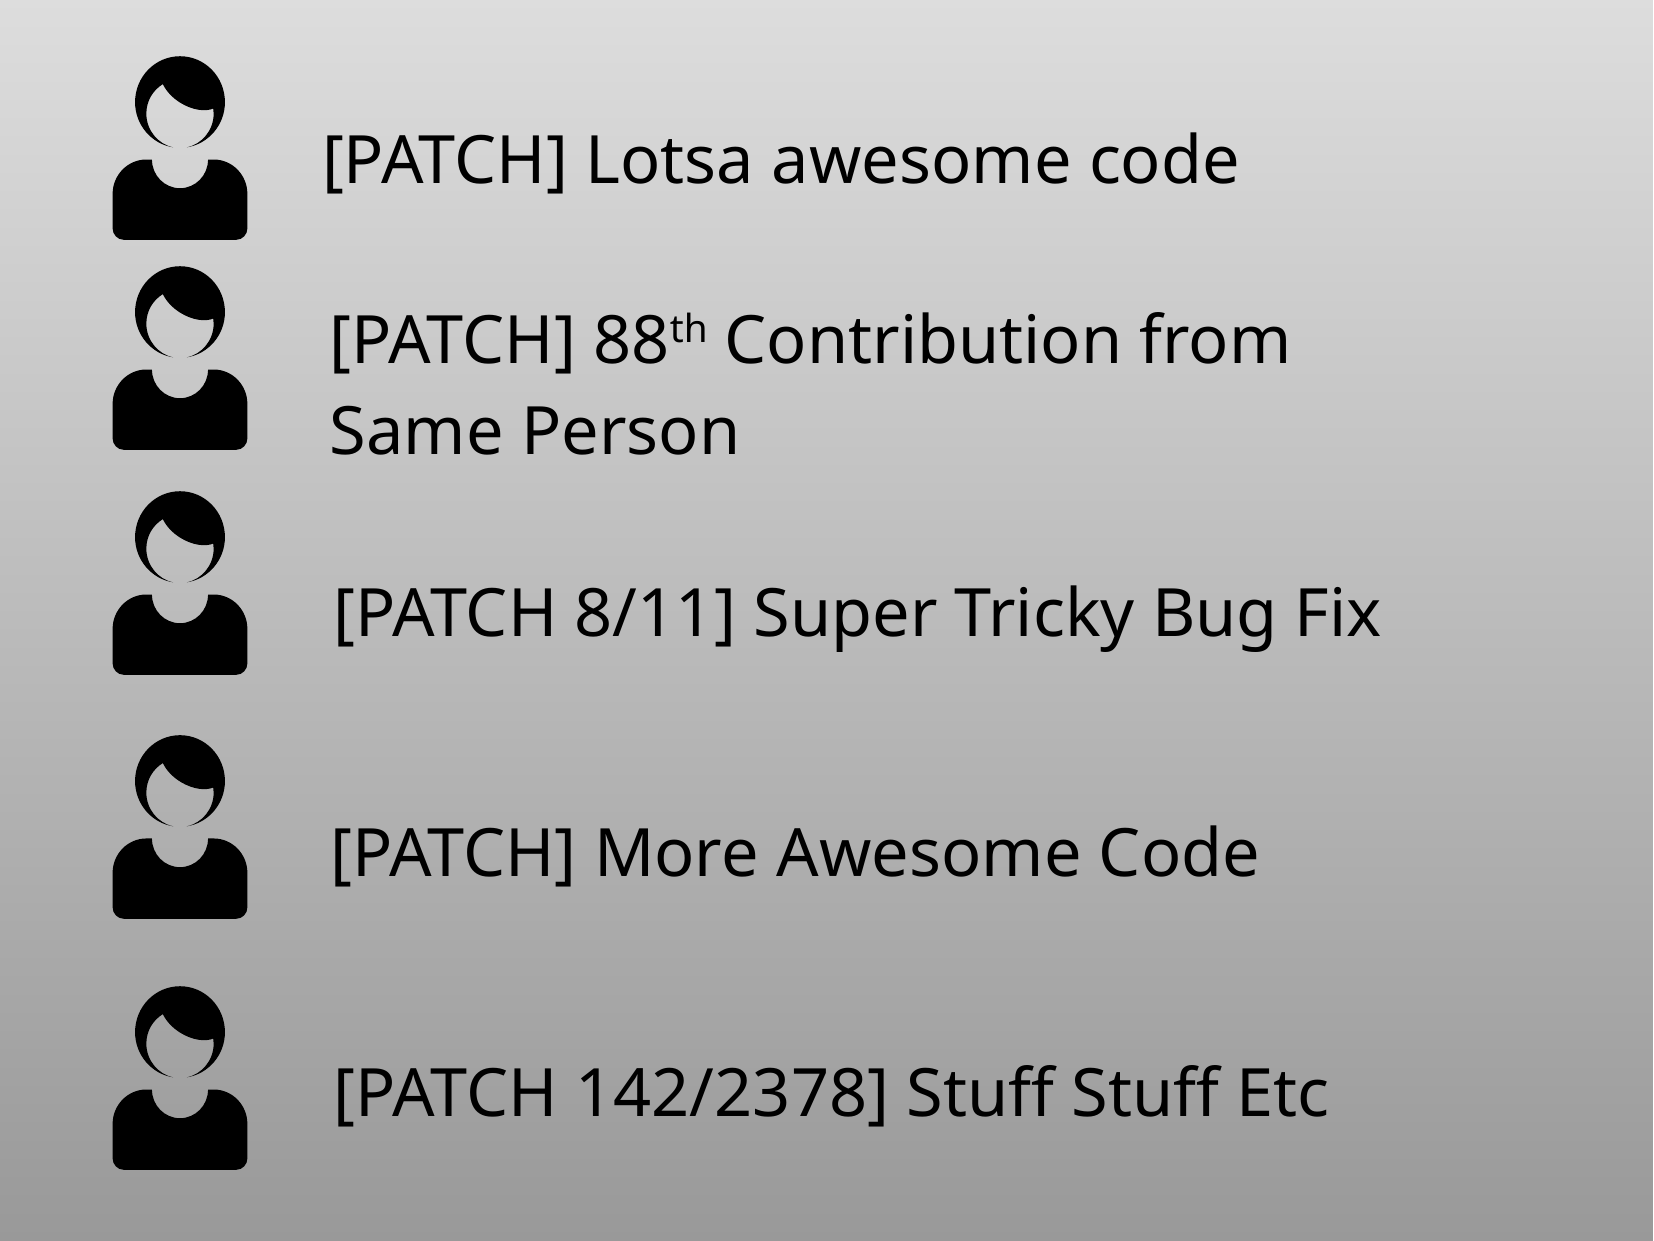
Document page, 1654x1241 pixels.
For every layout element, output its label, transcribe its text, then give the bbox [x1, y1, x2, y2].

picture [90, 266, 271, 451]
picture [90, 986, 271, 1171]
picture [90, 735, 271, 919]
text_box [PATCH 142/2378] Stuff Stuff Etc [319, 1037, 1420, 1126]
text_box [PATCH 8/11] Super Tricky Bug Fix [318, 557, 1431, 646]
text_box [PATCH] 88th Contribution from Same Person [315, 285, 1344, 448]
picture [90, 56, 271, 241]
text_box [PATCH] More Awesome Code [315, 797, 1276, 886]
picture [90, 491, 271, 676]
text_box [PATCH] Lotsa awesome code [307, 105, 1262, 193]
